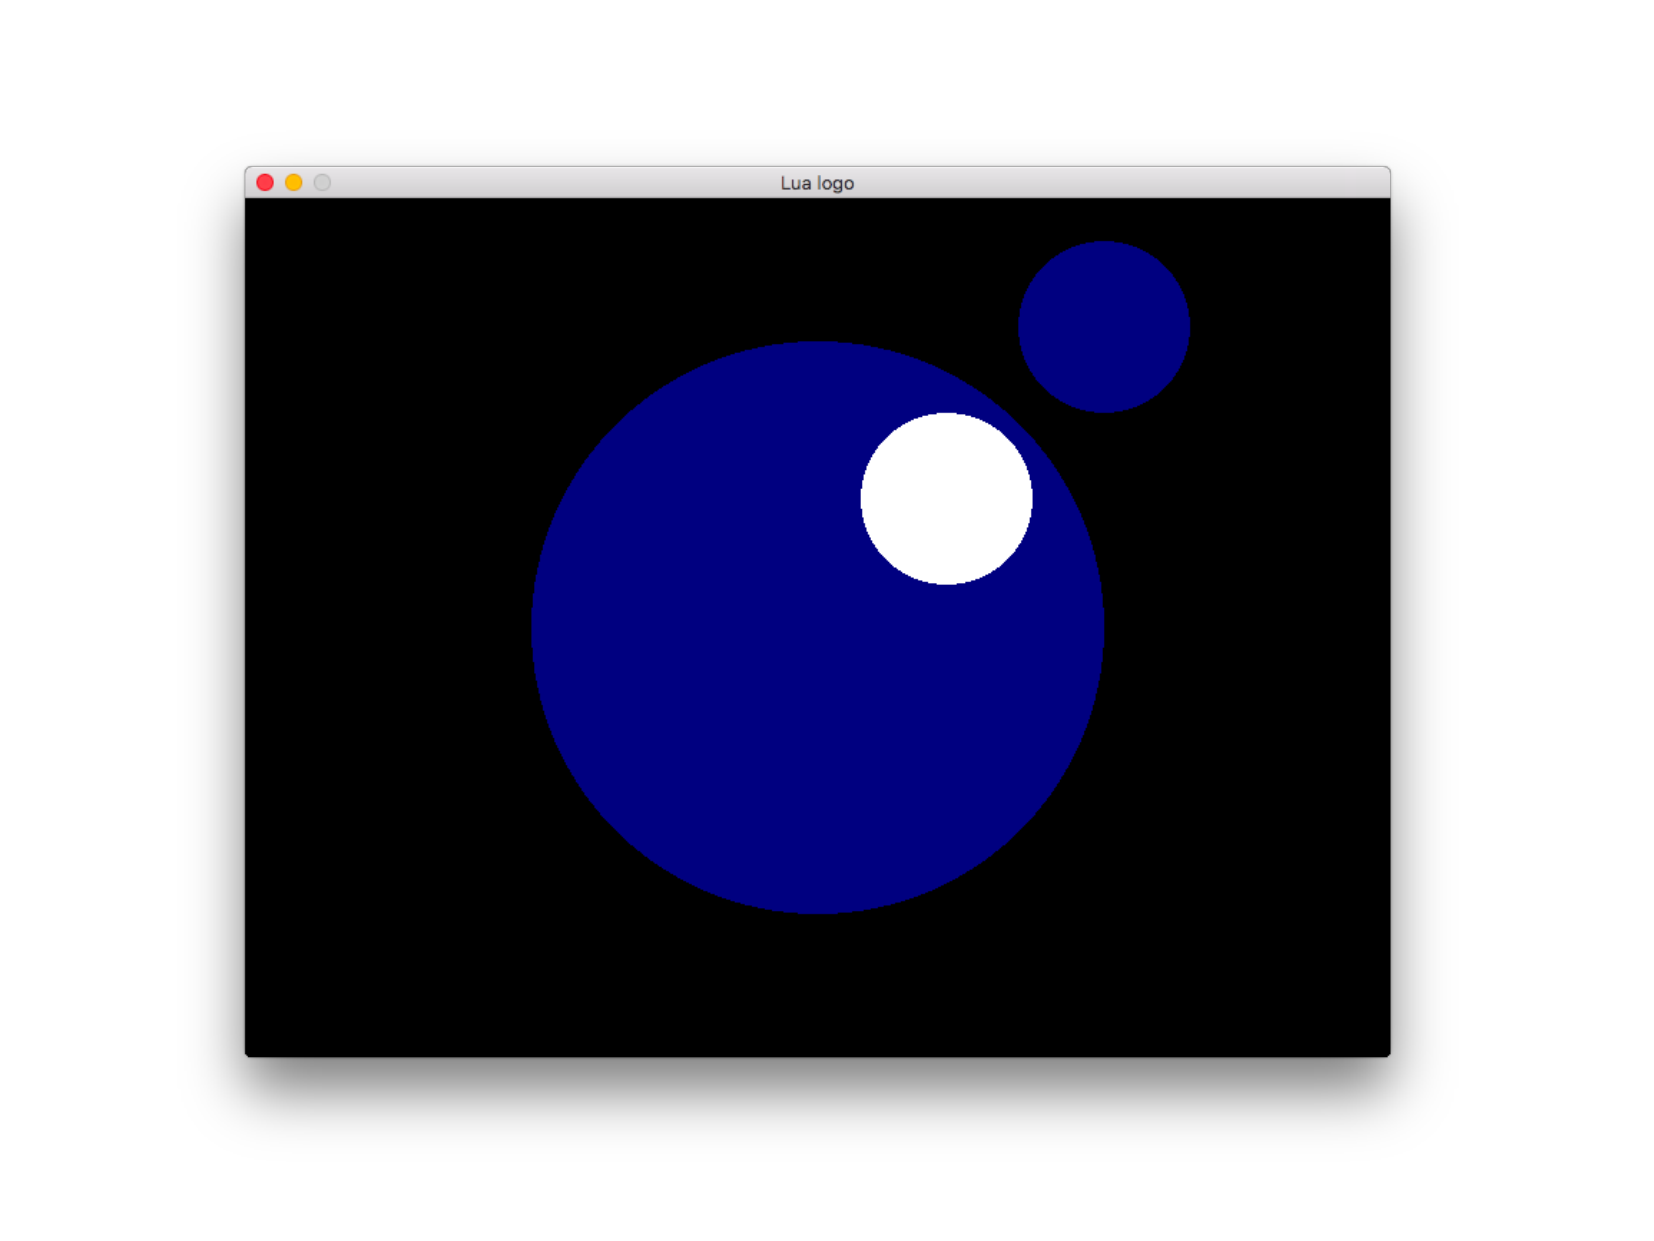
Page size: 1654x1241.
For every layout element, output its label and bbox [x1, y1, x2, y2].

picture [165, 121, 1471, 1172]
